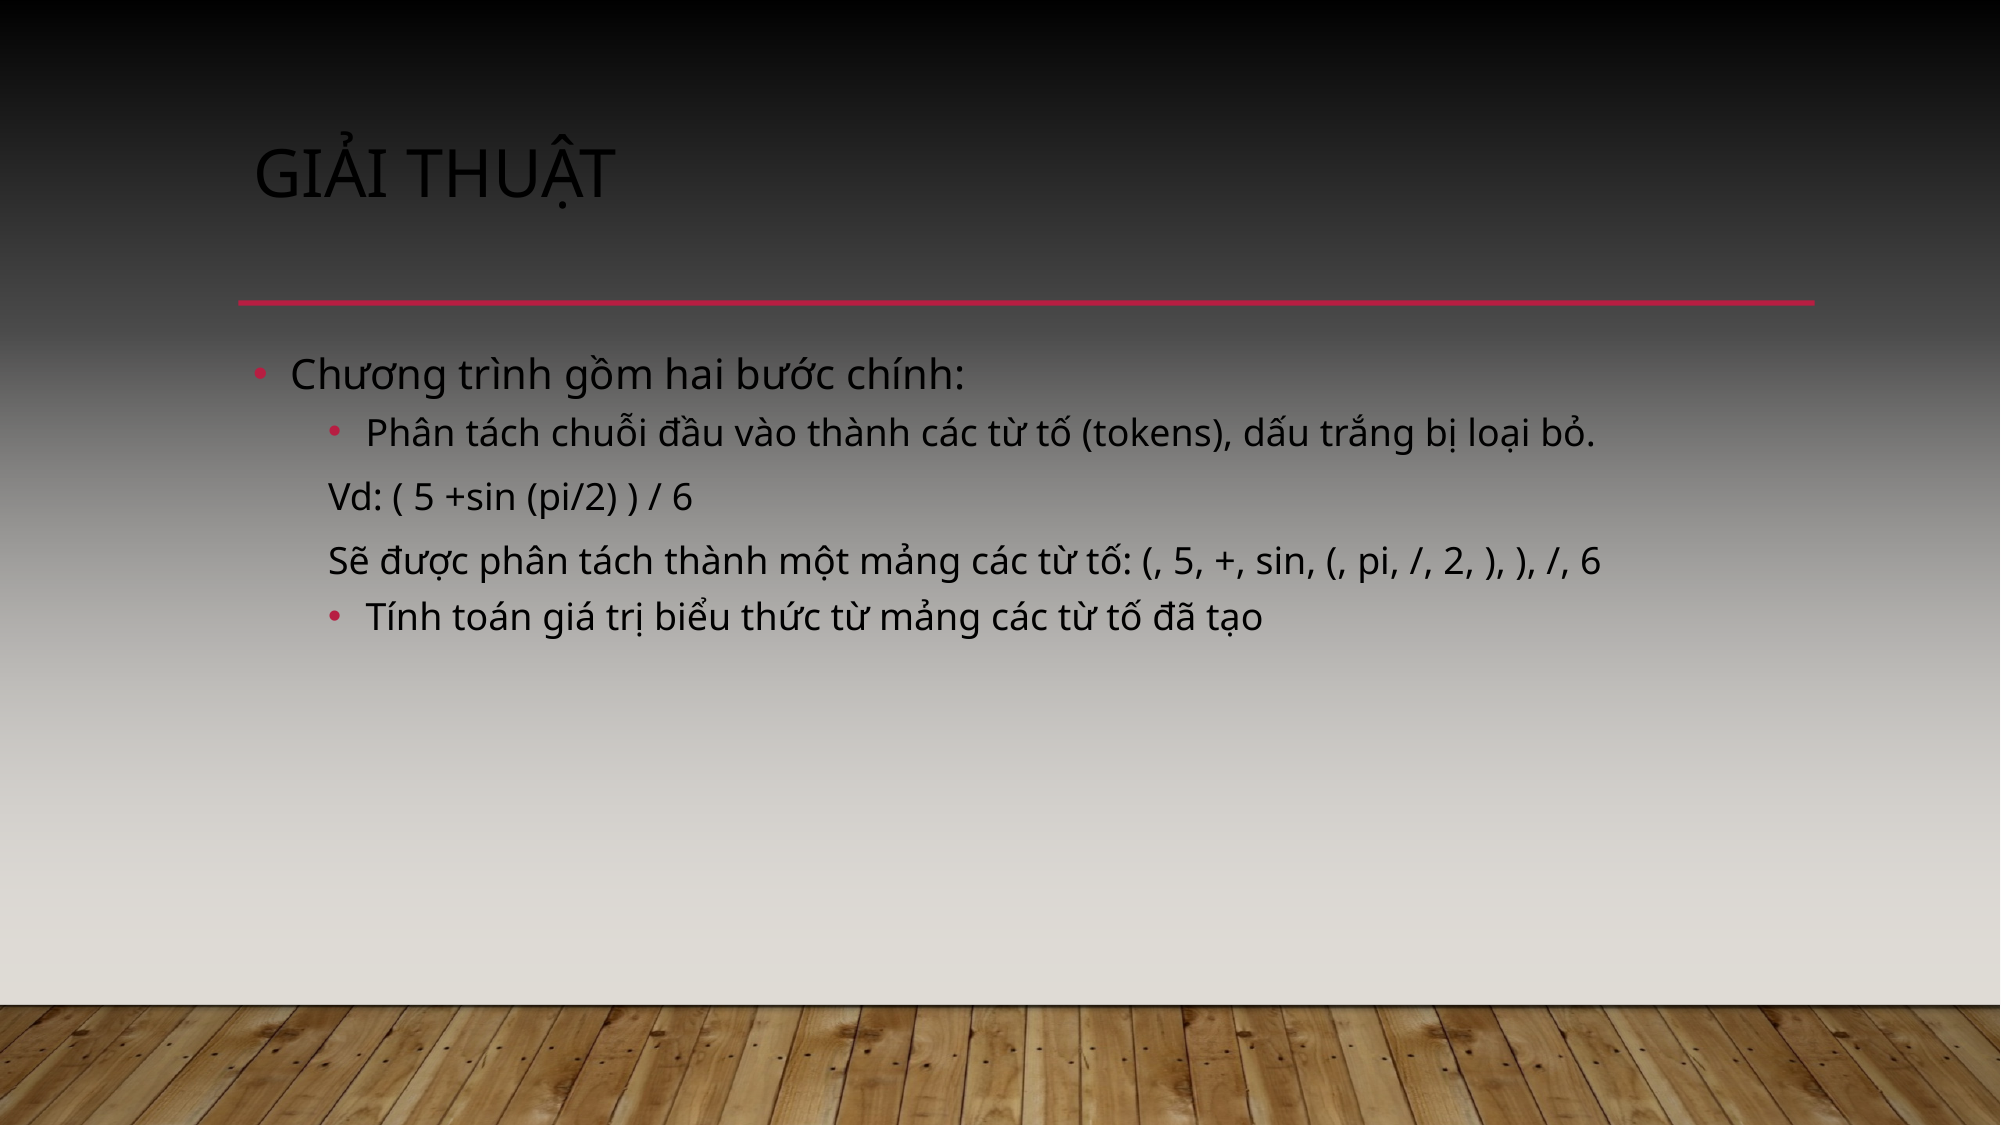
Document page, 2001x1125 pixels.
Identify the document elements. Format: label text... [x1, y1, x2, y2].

list Chương trình gồm hai bước chính: Phân tách chuỗi đầu vào thành các từ tố (tokens), dấu trắng bị loại bỏ. Vd: ( 5 +sin (pi/2) ) / 6 Sẽ được phân tách thành một mảng các từ tố: (, 5, +, sin, (, pi, /, 2, ), ), /, 6 Tính toán giá trị biểu thức từ mảng các từ tố đã tạo [238, 330, 1814, 897]
picture [0, 1005, 2000, 1125]
title Giải thuật [238, 131, 1814, 305]
